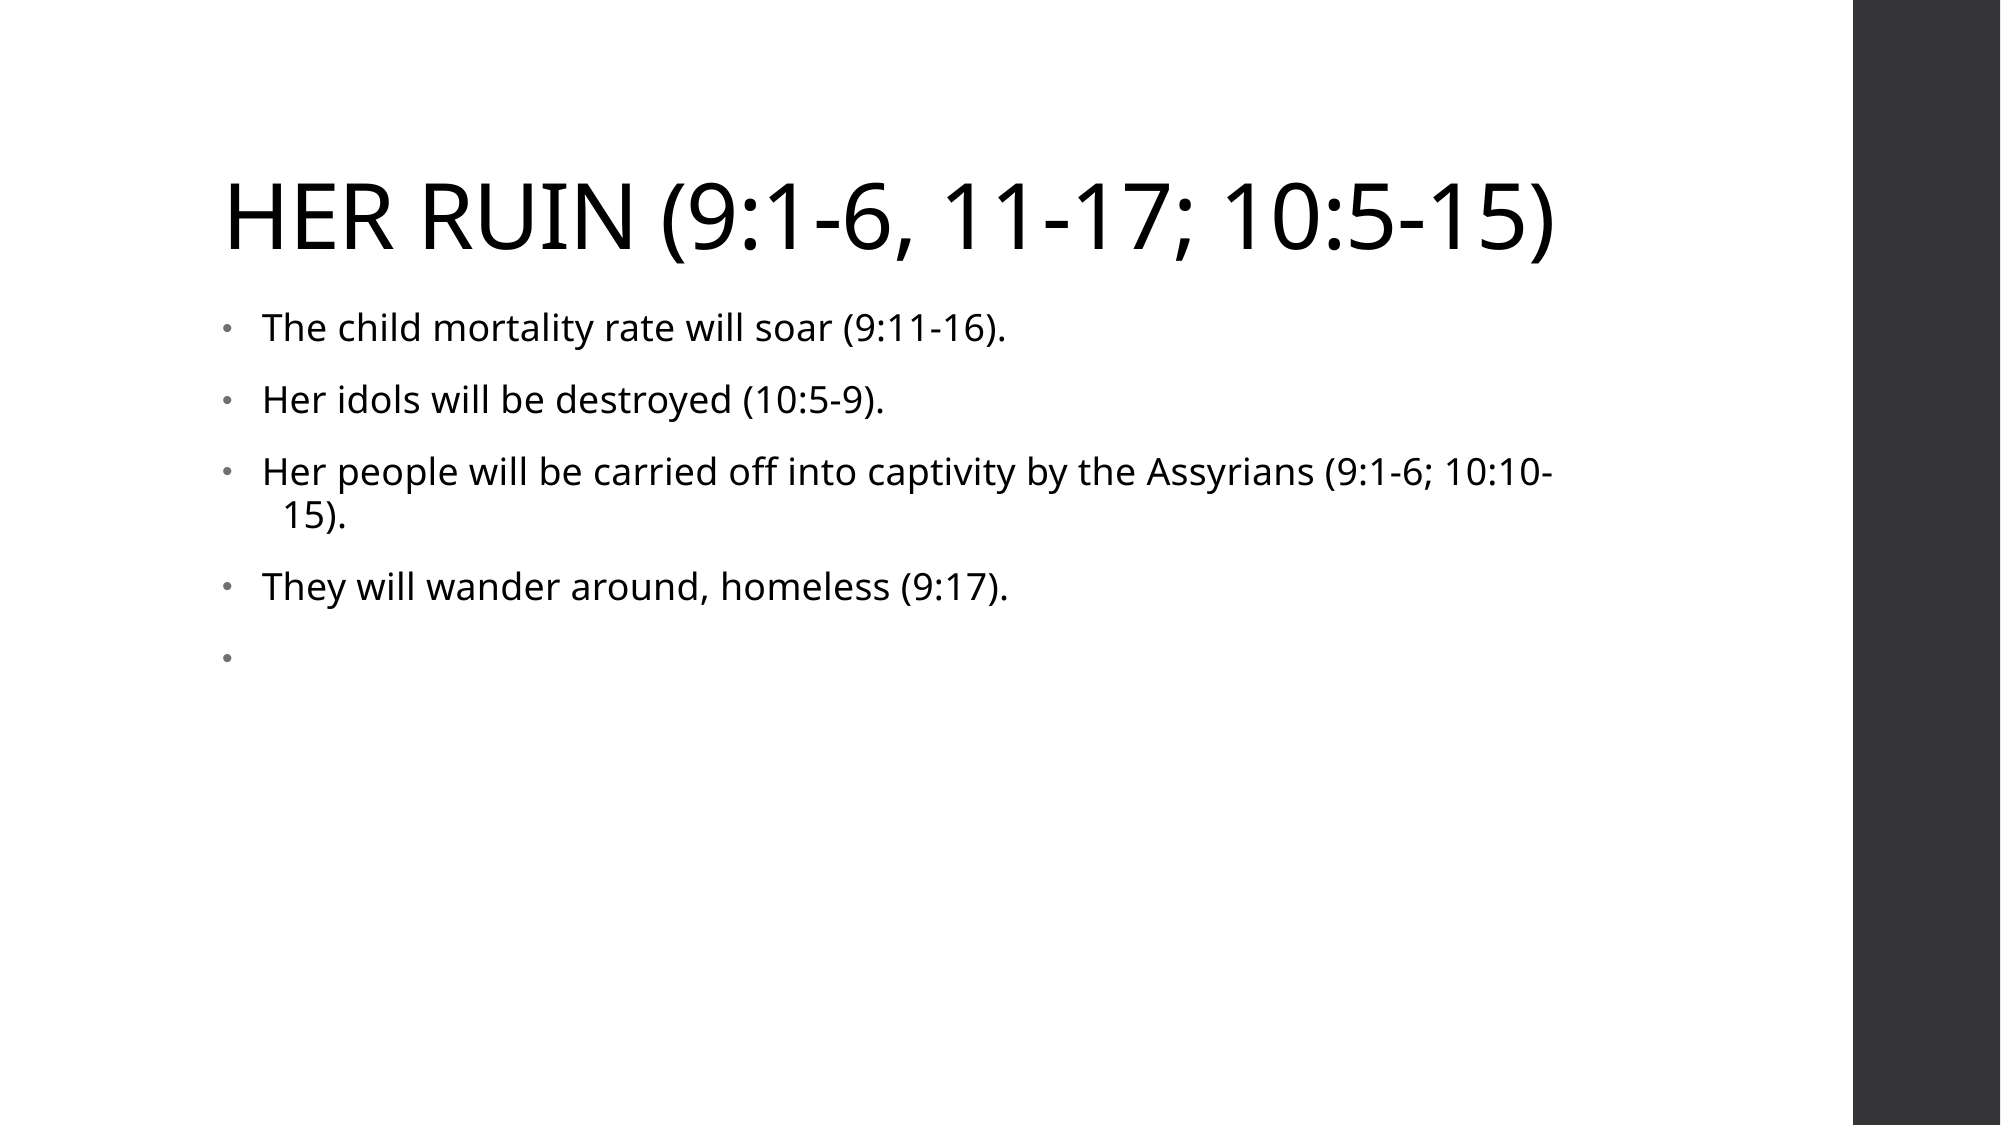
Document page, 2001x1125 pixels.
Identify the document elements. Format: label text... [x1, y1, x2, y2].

list The child mortality rate will soar (9:11-16). Her idols will be destroyed (10:5-9). Her people will be carried off into captivity by the Assyrians (9:1-6; 10:10-15). They will wander around, homeless (9:17). [206, 299, 1617, 1014]
title HER RUIN (9:1-6, 11-17; 10:5-15) [206, 60, 1797, 278]
